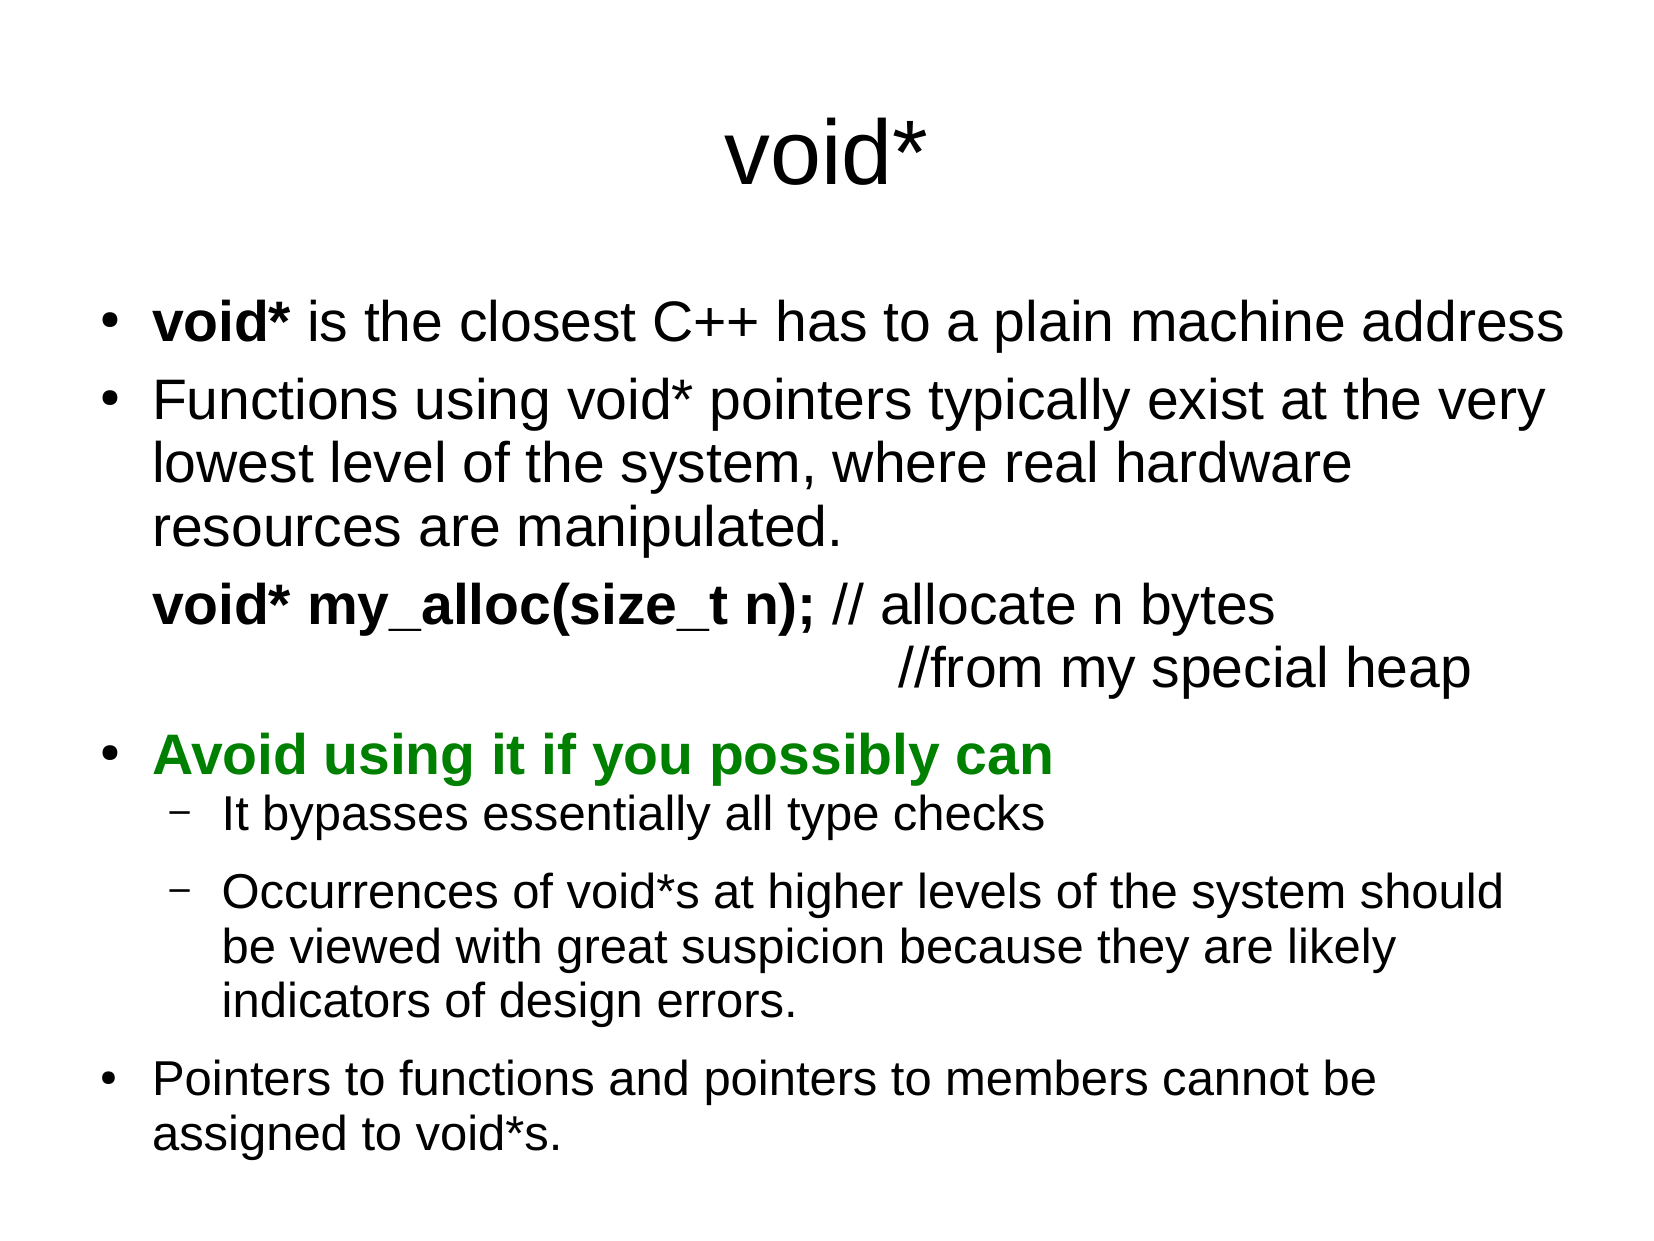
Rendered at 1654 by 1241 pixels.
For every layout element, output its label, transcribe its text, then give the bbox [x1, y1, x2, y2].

title void* [82, 49, 1571, 257]
list void* is the closest C++ has to a plain machine address Functions using void* pointers typically exist at the very lowest level of the system, where real hardware resources are manipulated. void* my_alloc(size_t n); // allocate n bytes //from my special heap Avoid using it if you possibly can It bypasses essentially all type checks Occurrences of void*s at higher levels of the system should be viewed with great suspicion because they are likely indicators of design errors. Pointers to functions and pointers to members cannot be assigned to void*s. [82, 290, 1571, 1193]
